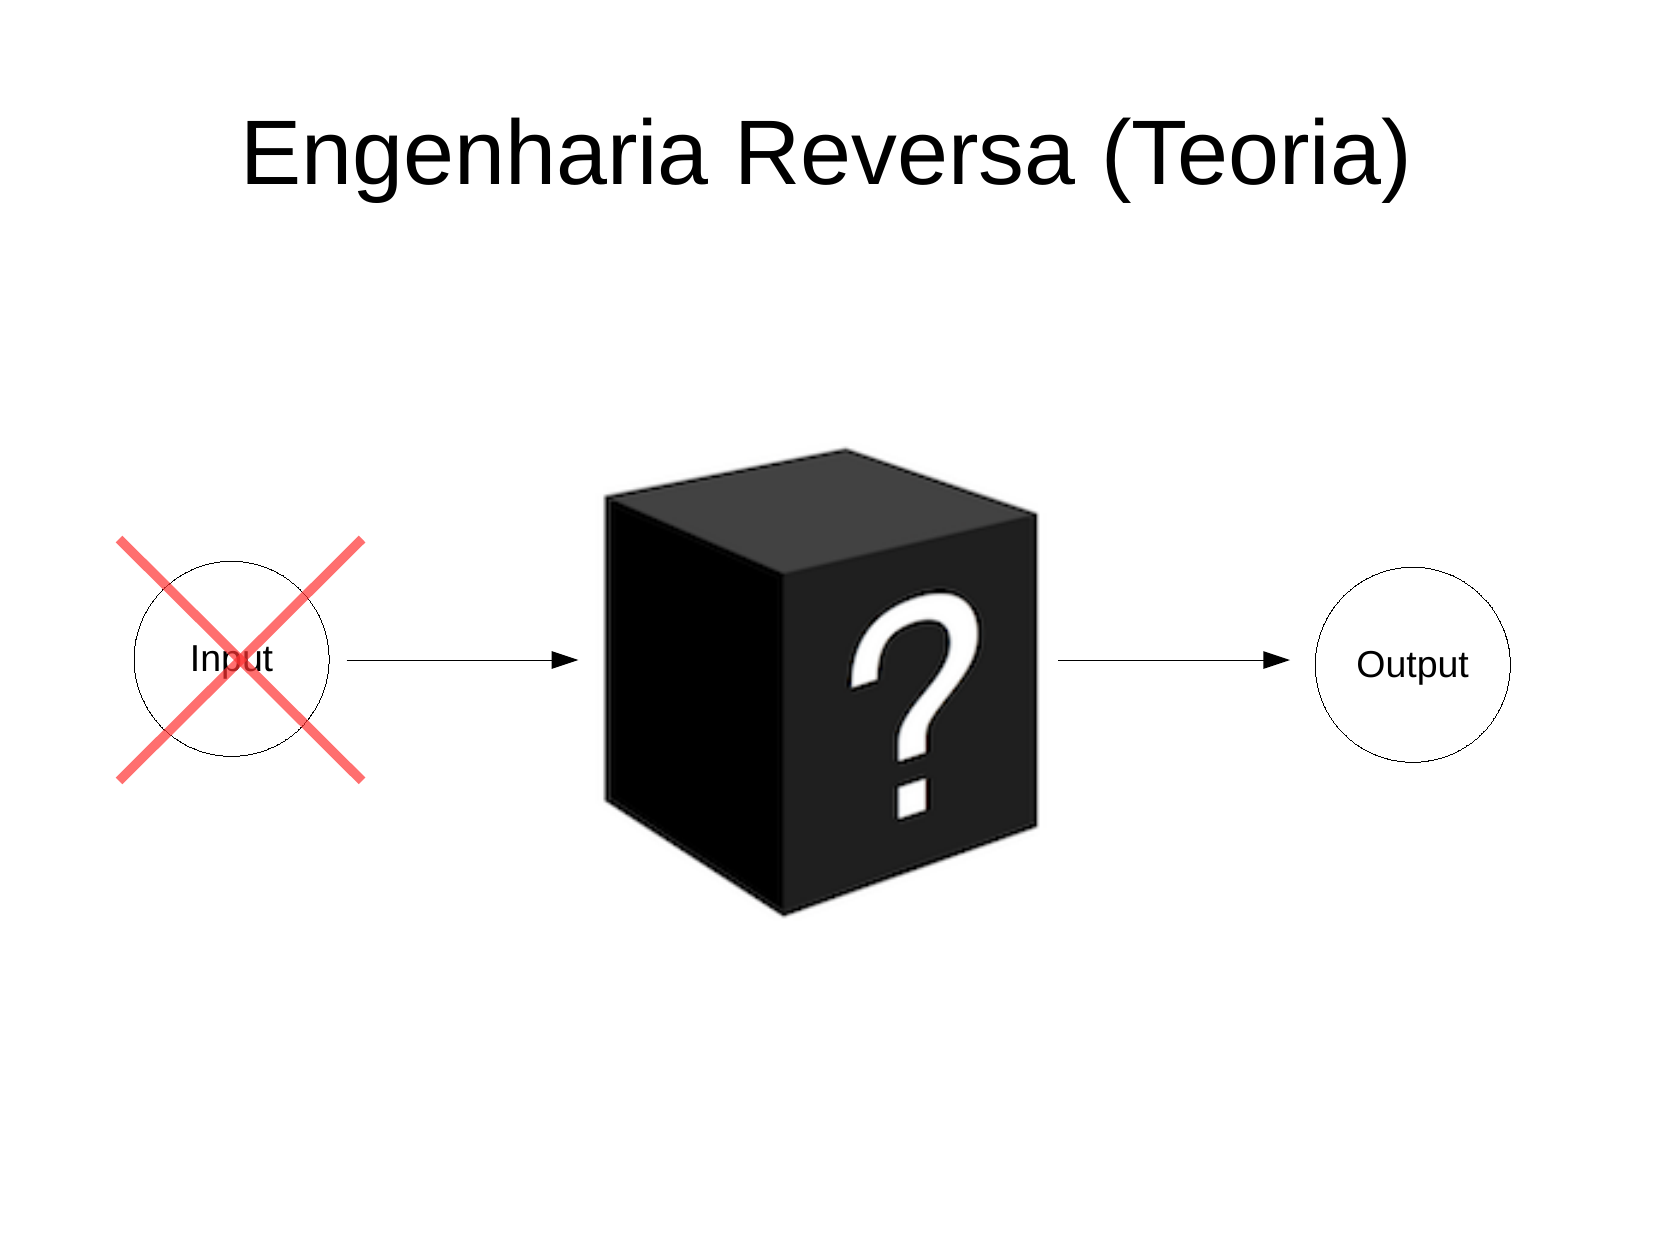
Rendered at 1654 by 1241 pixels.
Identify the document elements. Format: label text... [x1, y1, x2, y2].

text_box Input [170, 561, 302, 652]
title Engenharia Reversa (Teoria) [82, 49, 1571, 257]
text_box Input [249, 652, 257, 667]
text_box Output [1315, 567, 1511, 763]
text_box Input [258, 599, 330, 720]
text_box Input [172, 668, 301, 757]
text_box Input [134, 590, 224, 729]
picture [578, 440, 1059, 921]
